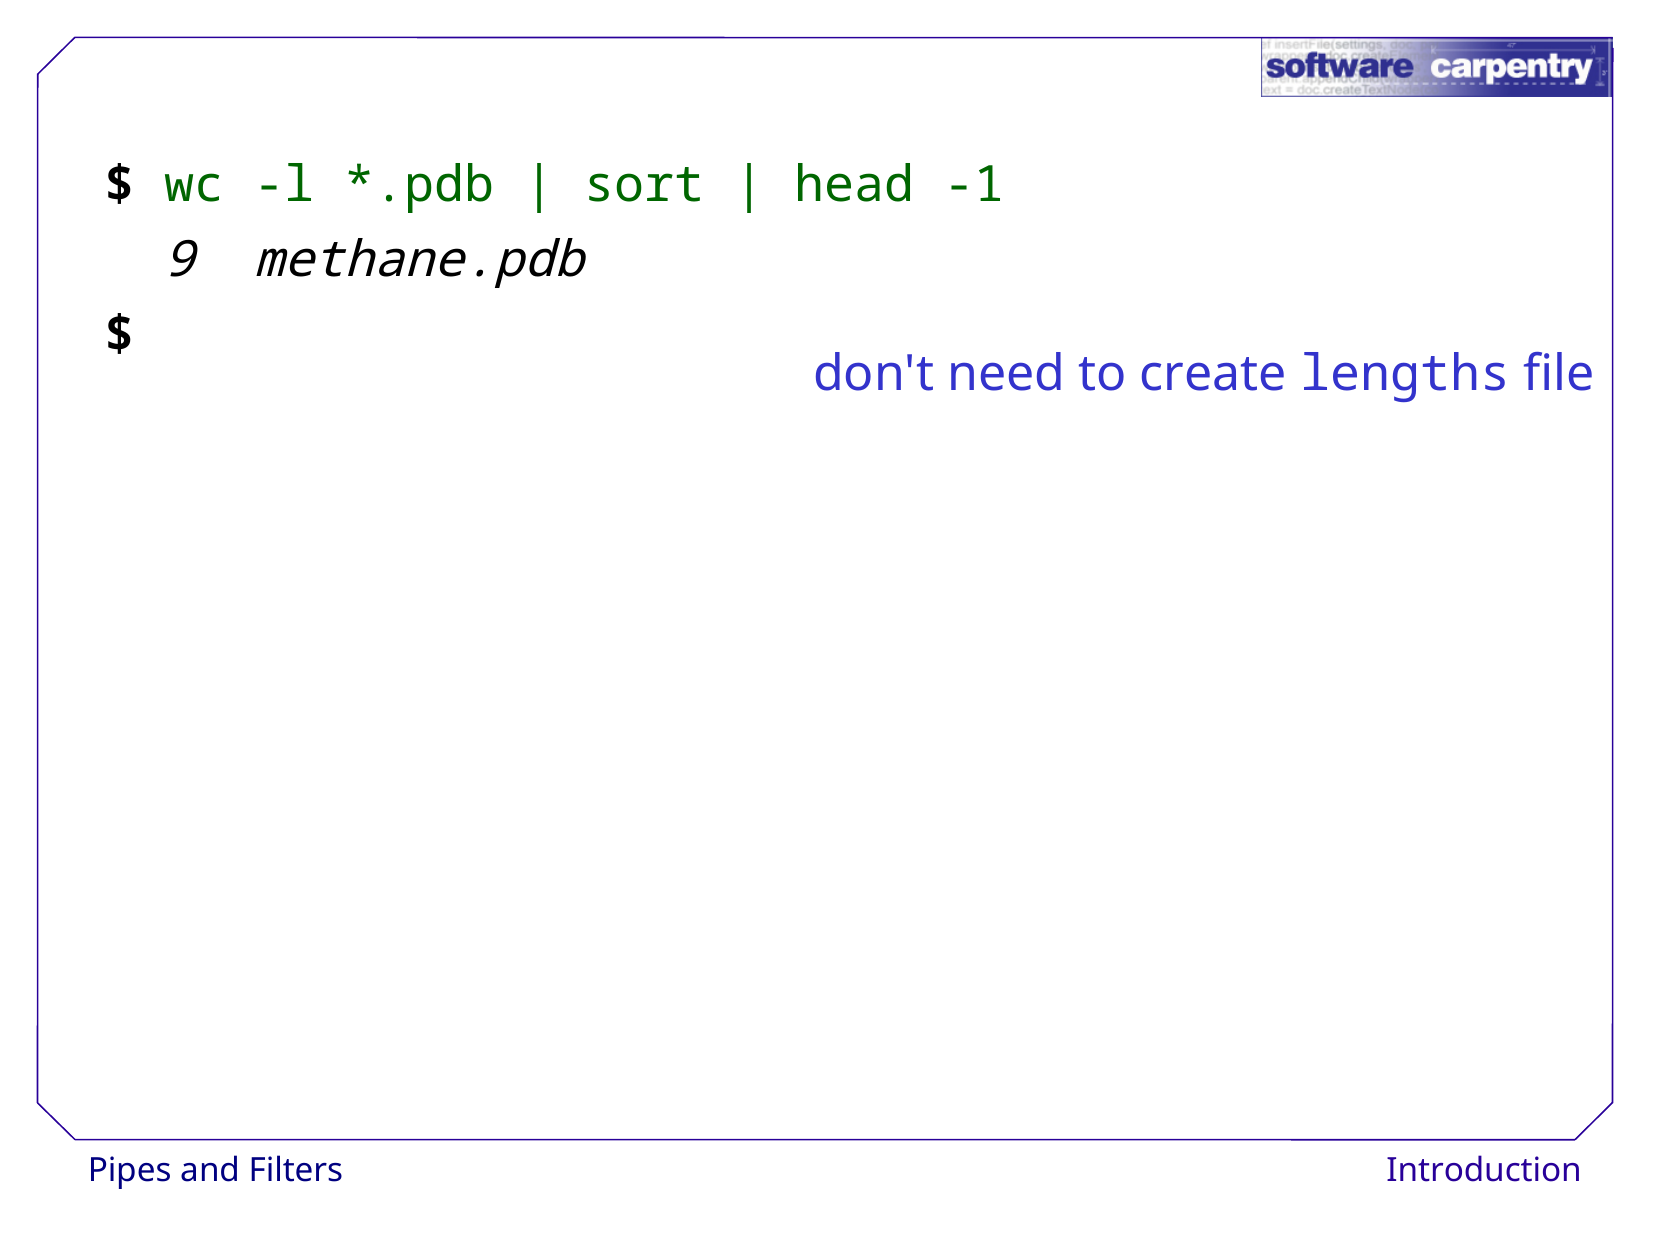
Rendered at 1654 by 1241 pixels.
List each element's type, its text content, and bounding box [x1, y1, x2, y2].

text_box don't need to create lengths file [798, 317, 1584, 800]
picture [1261, 39, 1613, 97]
text_box $ wc -l *.pdb | sort | head -1 9 methane.pdb $ [89, 128, 1512, 1131]
